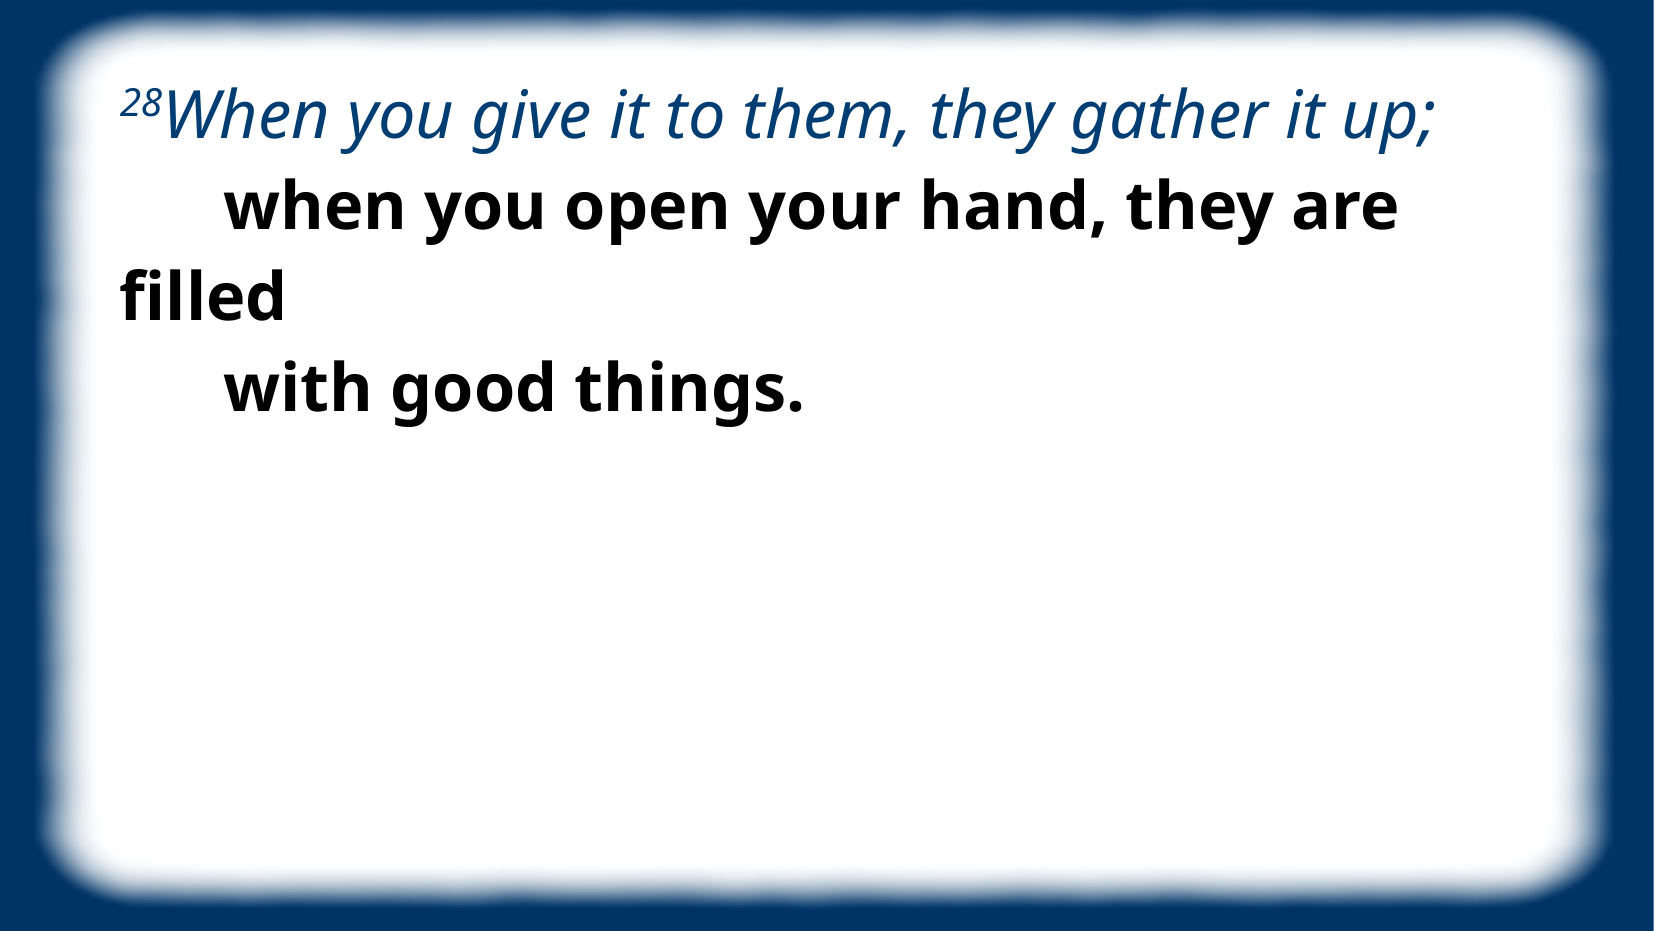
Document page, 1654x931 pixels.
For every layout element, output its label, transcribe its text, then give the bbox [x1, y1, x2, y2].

picture [0, 0, 1654, 931]
text_box 28When you give it to them, they gather it up; when you open your hand, they are filled with good things. [105, 60, 1546, 342]
